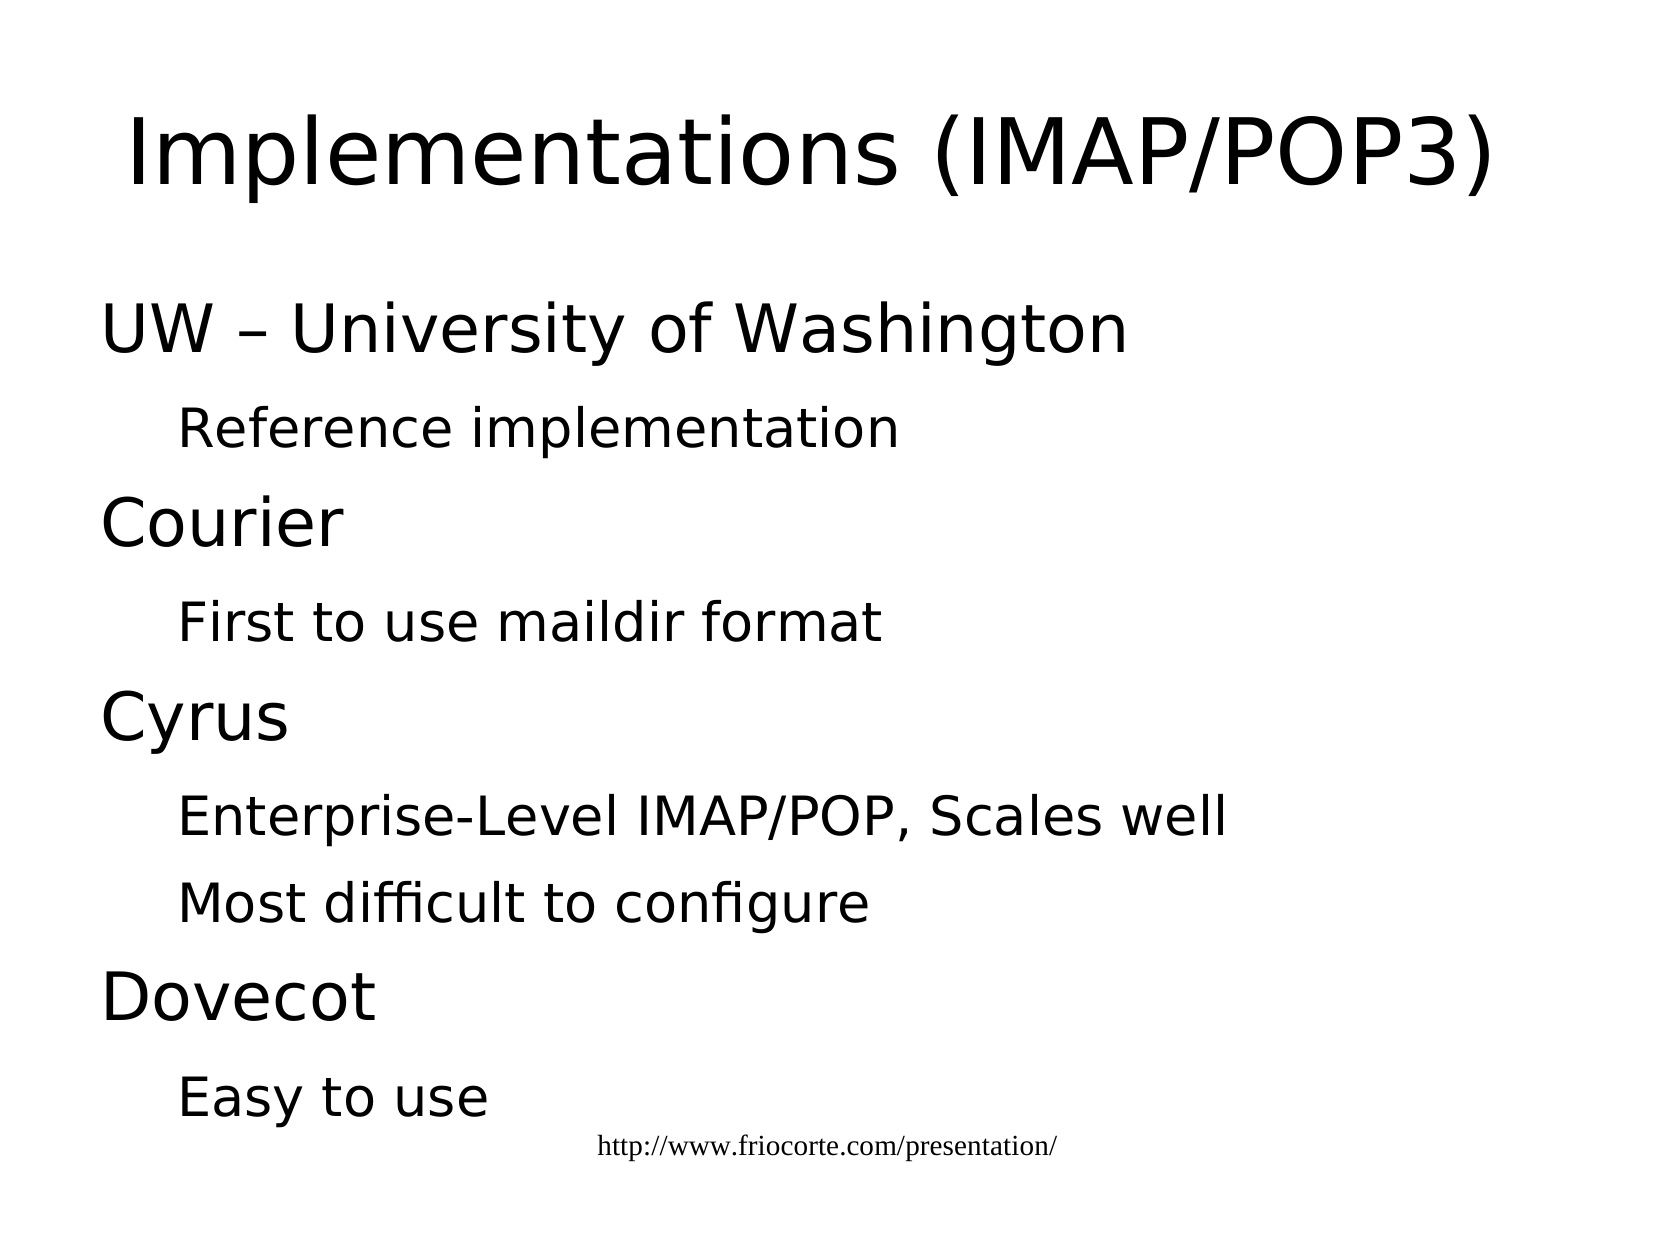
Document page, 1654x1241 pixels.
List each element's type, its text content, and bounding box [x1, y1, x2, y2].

title Implementations (IMAP/POP3) [82, 49, 1571, 257]
list UW – University of Washington Reference implementation Courier First to use maildir format Cyrus Enterprise-Level IMAP/POP, Scales well Most difficult to configure Dovecot Easy to use [82, 290, 1571, 1129]
